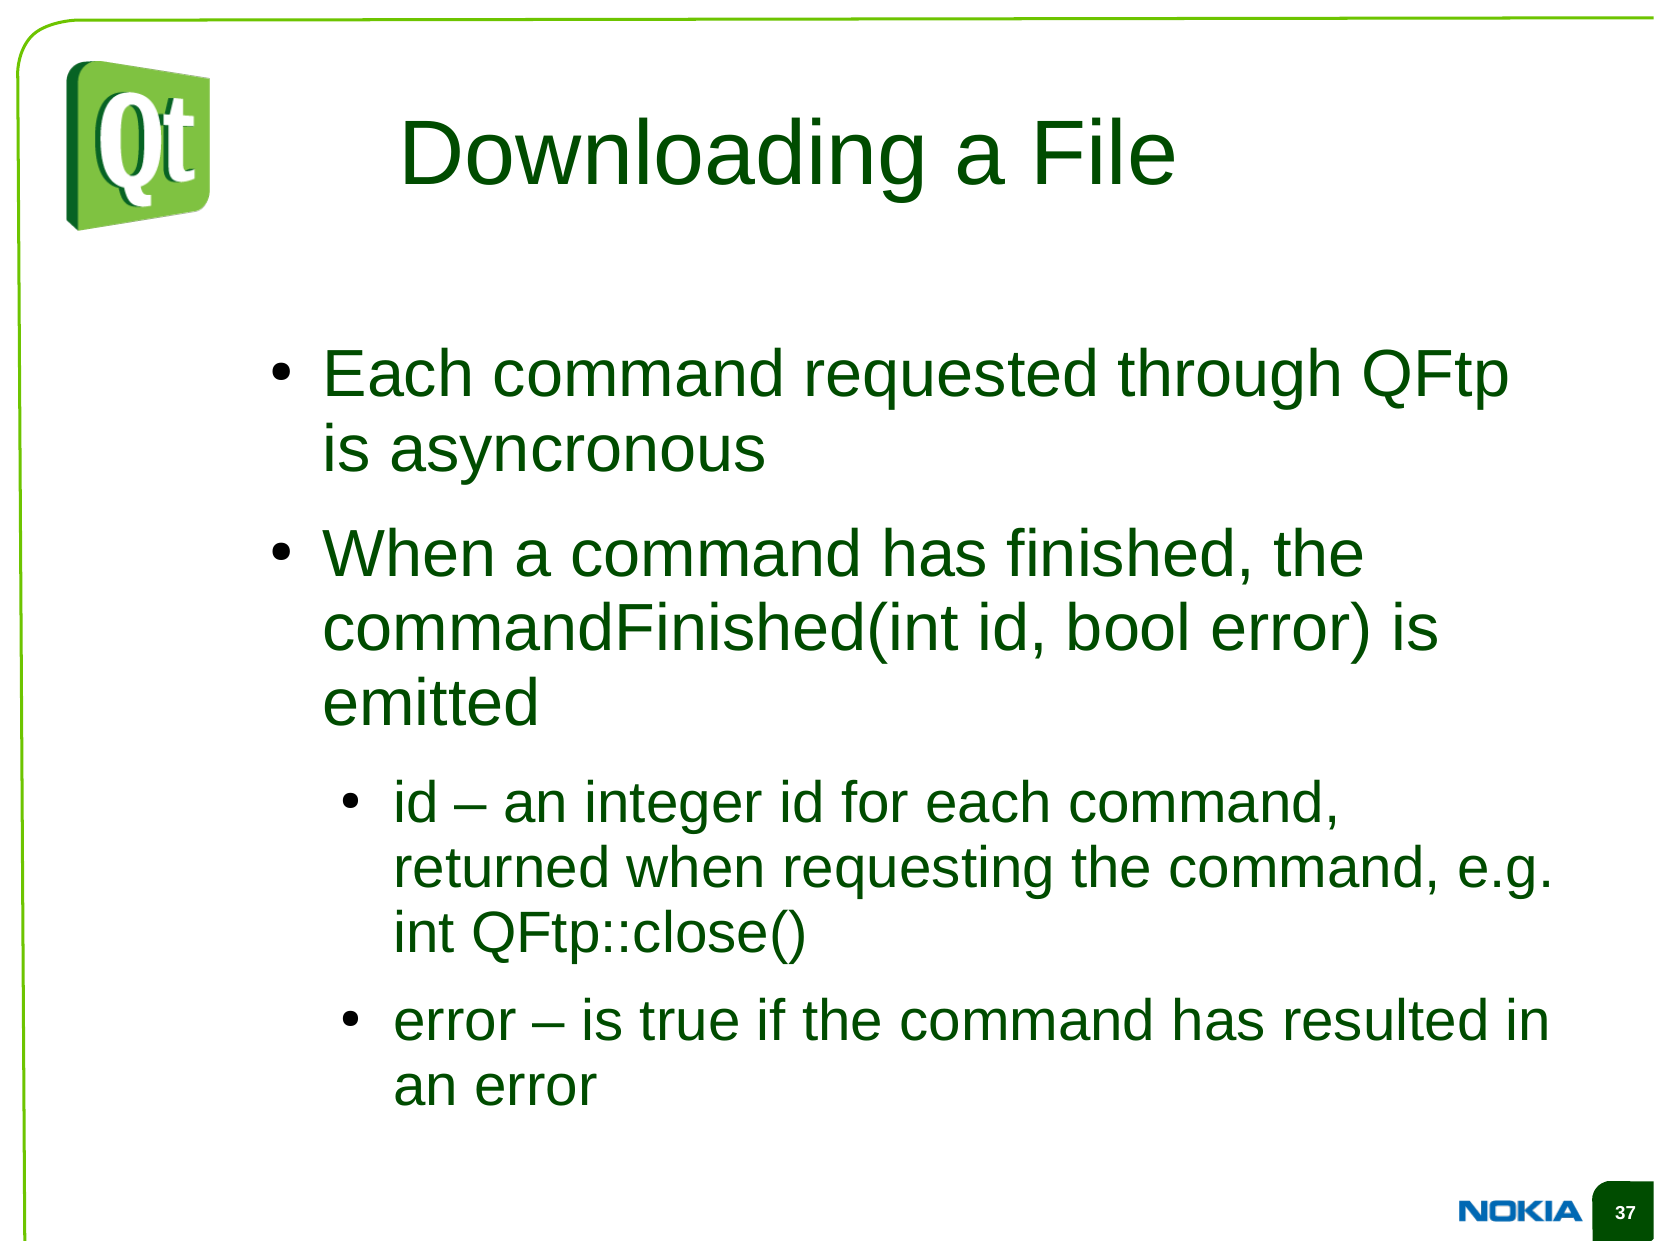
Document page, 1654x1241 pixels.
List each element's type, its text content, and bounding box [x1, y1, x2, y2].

title Downloading a File [251, 56, 1327, 250]
picture [1459, 1200, 1583, 1222]
list Each command requested through QFtp is asyncronous When a command has finished, the commandFinished(int id, bool error) is emitted id – an integer id for each command, returned when requesting the command, e.g. int QFtp::close() error – is true if the command has resulted in an error [251, 336, 1571, 1156]
picture [66, 61, 210, 231]
